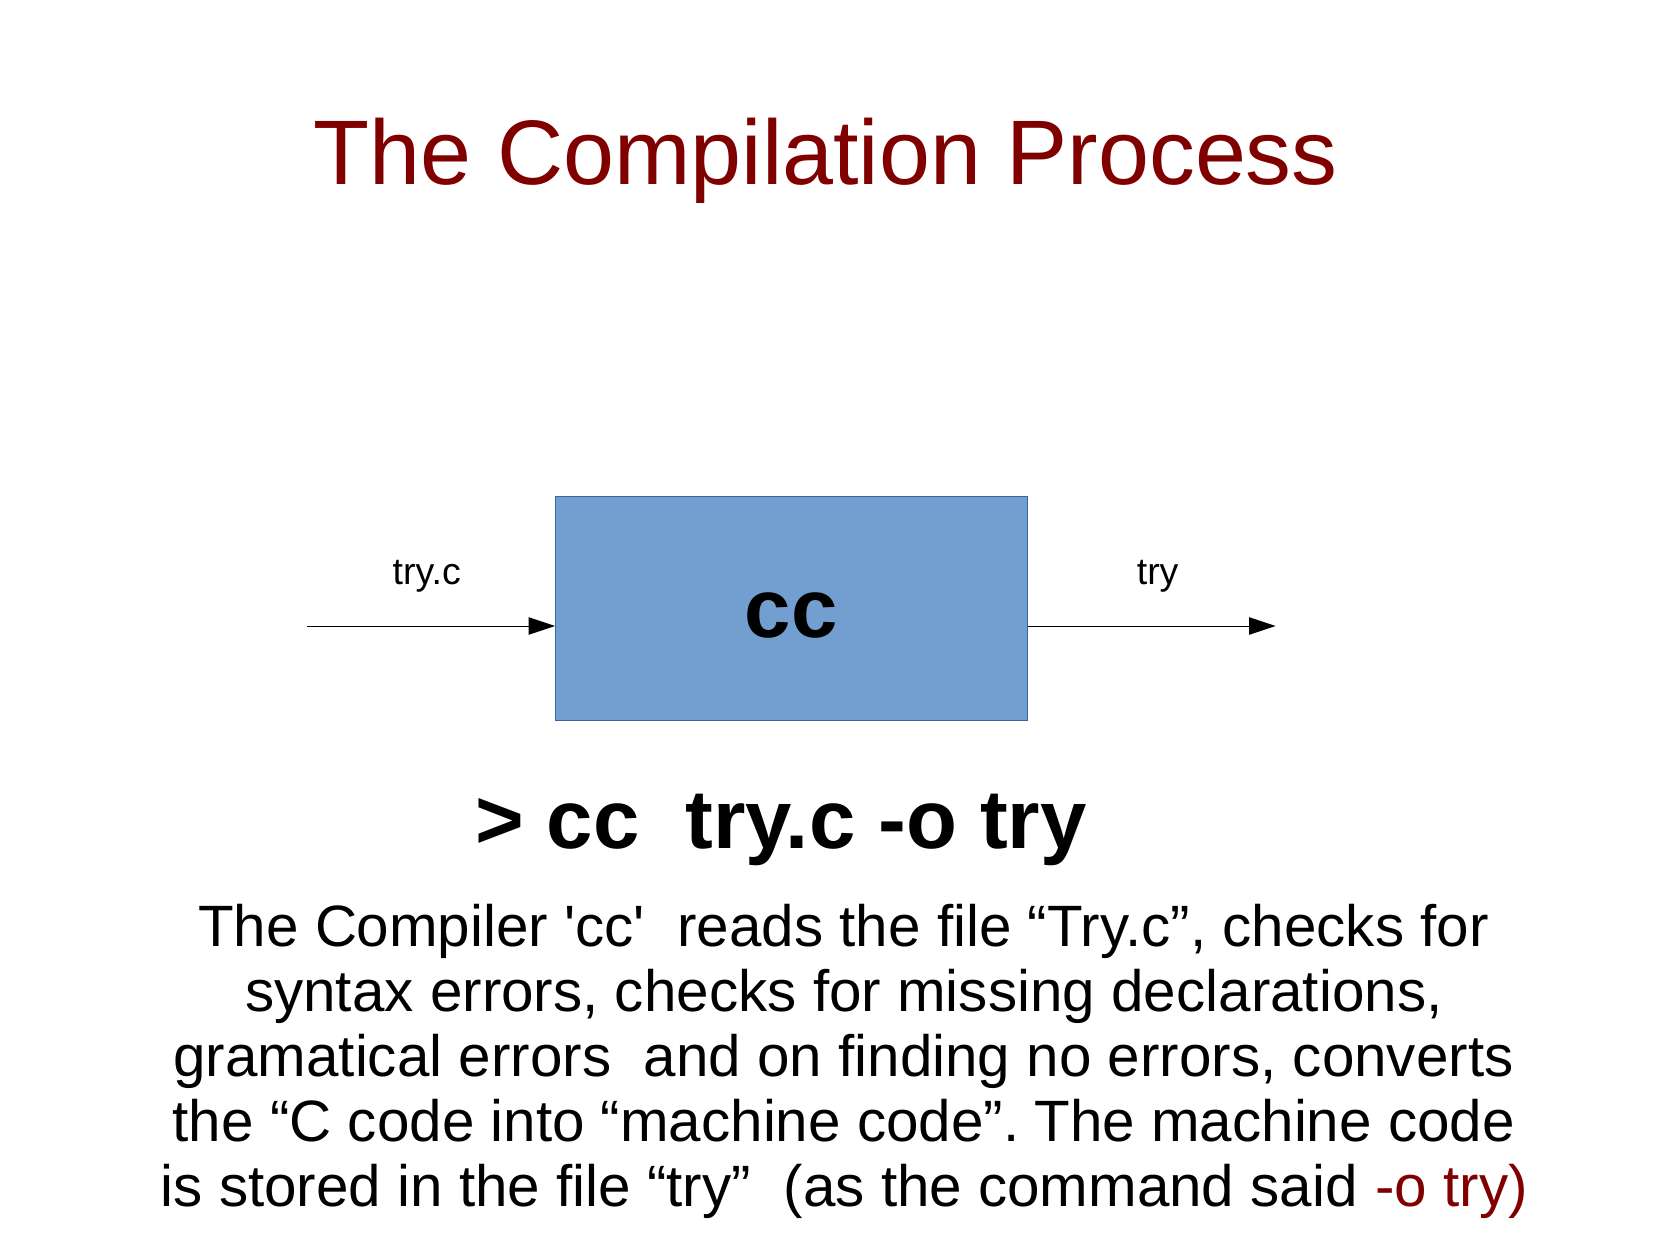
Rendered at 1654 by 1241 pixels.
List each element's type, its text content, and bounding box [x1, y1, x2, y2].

text_box The Compiler 'cc' reads the file “Try.c”, checks for syntax errors, checks for missing declarations, gramatical errors and on finding no errors, converts the “C code into “machine code”. The machine code is stored in the file “try” (as the command said -o try) [141, 885, 1548, 1226]
text_box cc [555, 496, 1028, 721]
text_box try [1122, 543, 1194, 601]
text_box > cc try.c -o try [460, 766, 1406, 875]
text_box try.c [377, 543, 476, 601]
title The Compilation Process [82, 49, 1571, 257]
